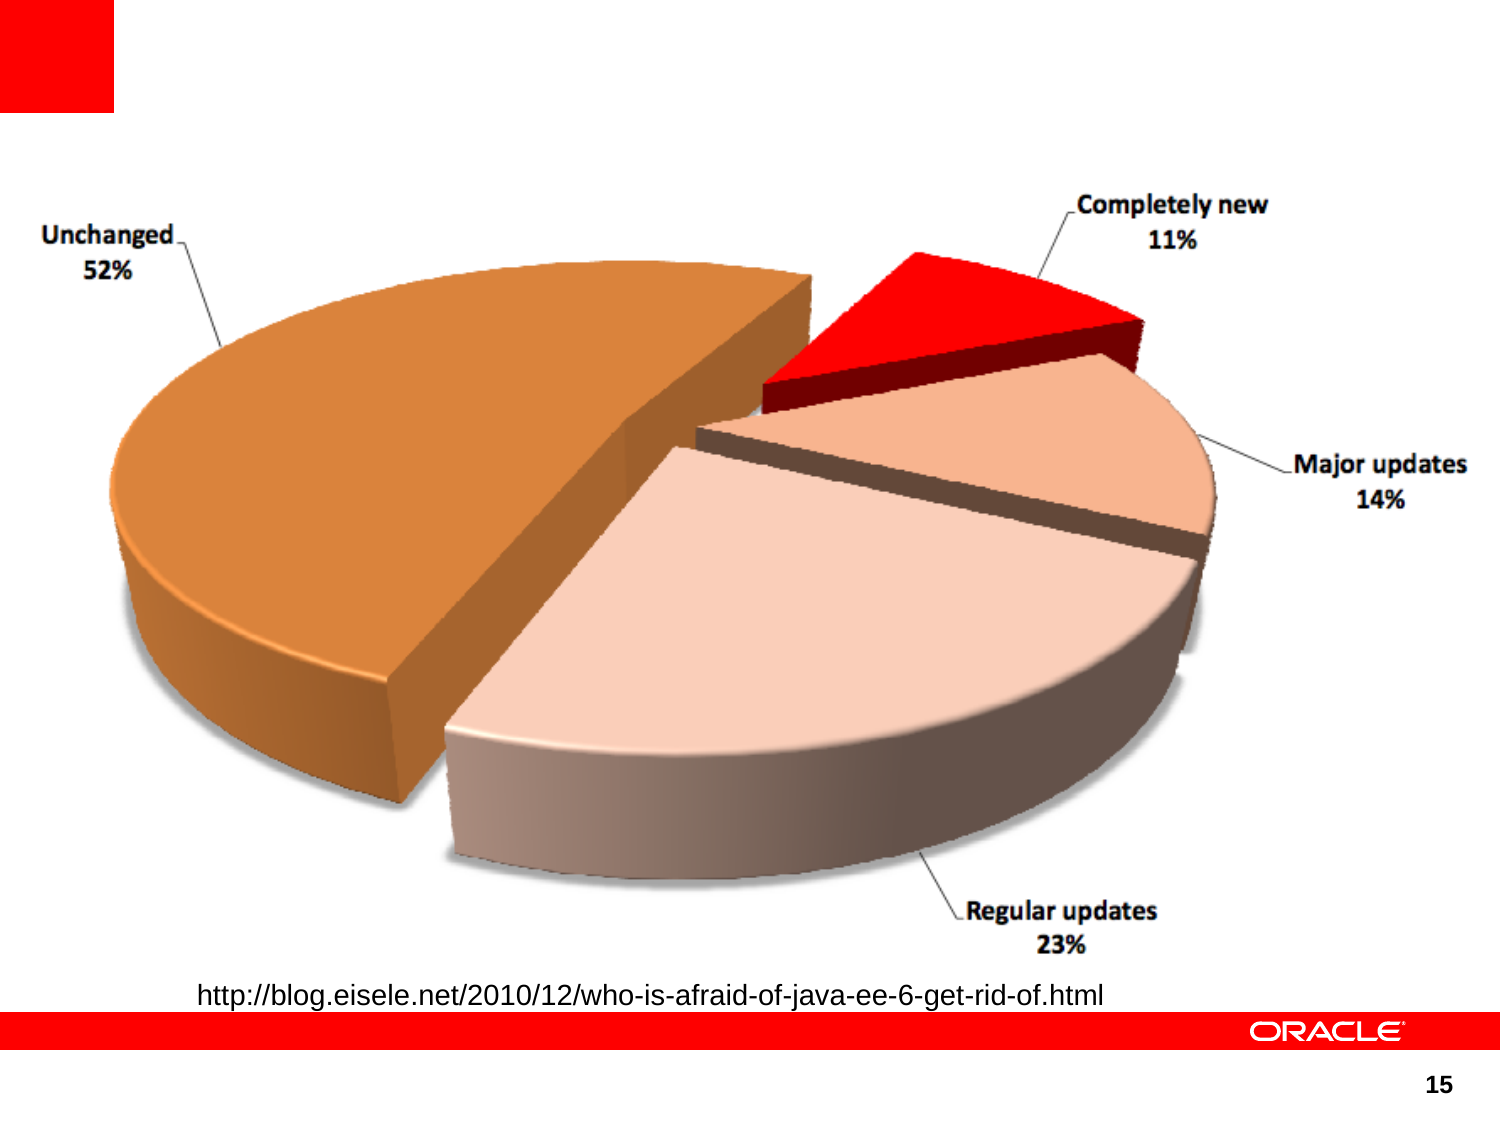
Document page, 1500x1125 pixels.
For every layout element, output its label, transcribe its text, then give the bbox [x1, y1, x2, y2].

picture [0, 1012, 1500, 1050]
picture [0, 148, 1500, 991]
picture [0, 0, 114, 113]
text_box http://blog.eisele.net/2010/12/who-is-afraid-of-java-ee-6-get-rid-of.html [182, 969, 1169, 1044]
